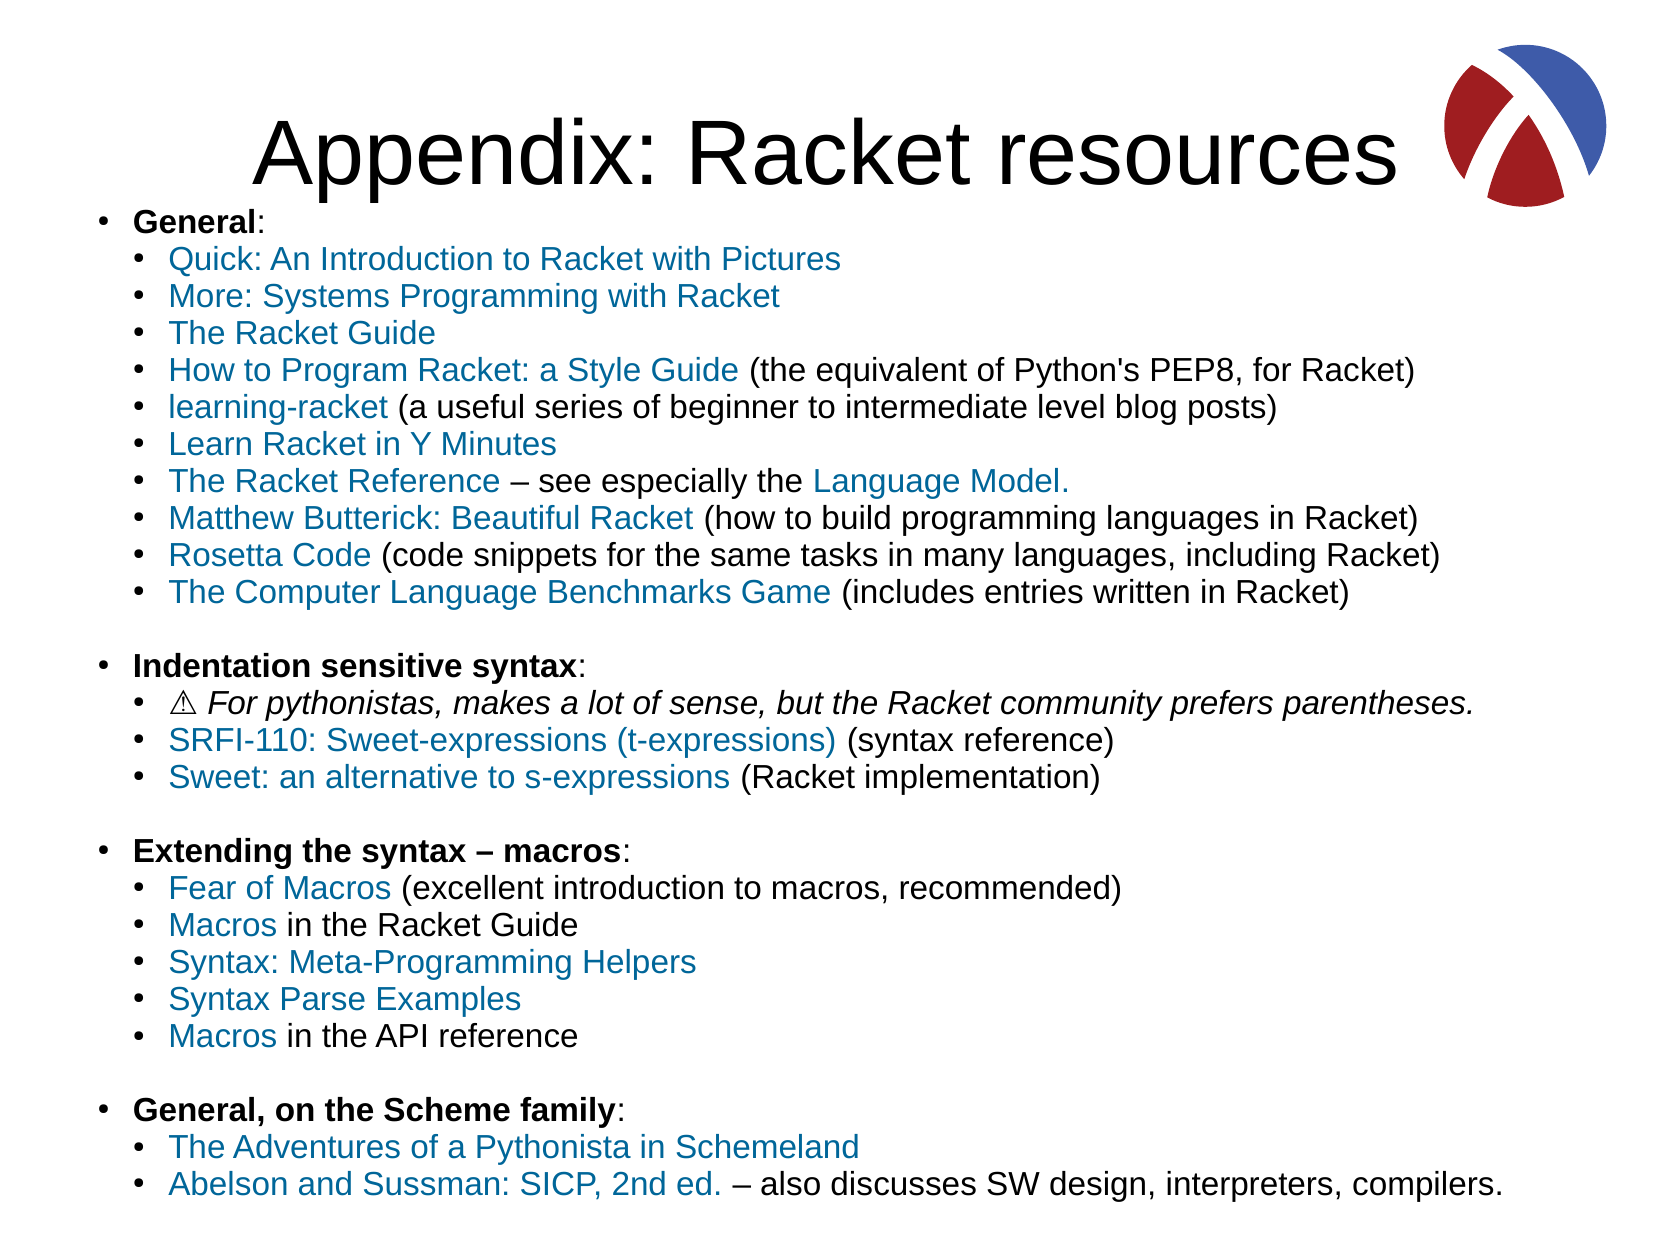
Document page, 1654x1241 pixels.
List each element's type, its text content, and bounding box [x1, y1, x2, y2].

picture [1443, 43, 1608, 208]
title Appendix: Racket resources [82, 49, 1443, 195]
text_box General: Quick: An Introduction to Racket with Pictures More: Systems Programming with Racket The Racket Guide How to Program Racket: a Style Guide (the equivalent of Python's PEP8, for Racket) learning-racket (a useful series of beginner to intermediate level blog posts) Learn Racket in Y Minutes The Racket Reference – see especially the Language Model. Matthew Butterick: Beautiful Racket (how to build programming languages in Racket) Rosetta Code (code snippets for the same tasks in many languages, including Racket) The Computer Language Benchmarks Game (includes entries written in Racket) Indentation sensitive syntax: ⚠ For pythonistas, makes a lot of sense, but the Racket community prefers parentheses. SRFI-110: Sweet-expressions (t-expressions) (syntax reference) Sweet: an alternative to s-expressions (Racket implementation) Extending the syntax – macros: Fear of Macros (excellent introduction to macros, recommended) Macros in the Racket Guide Syntax: Meta-Programming Helpers Syntax Parse Examples Macros in the API reference General, on the Scheme family: The Adventures of a Pythonista in Schemeland Abelson and Sussman: SICP, 2nd ed. – also discusses SW design, interpreters, compilers. [82, 195, 1561, 1224]
